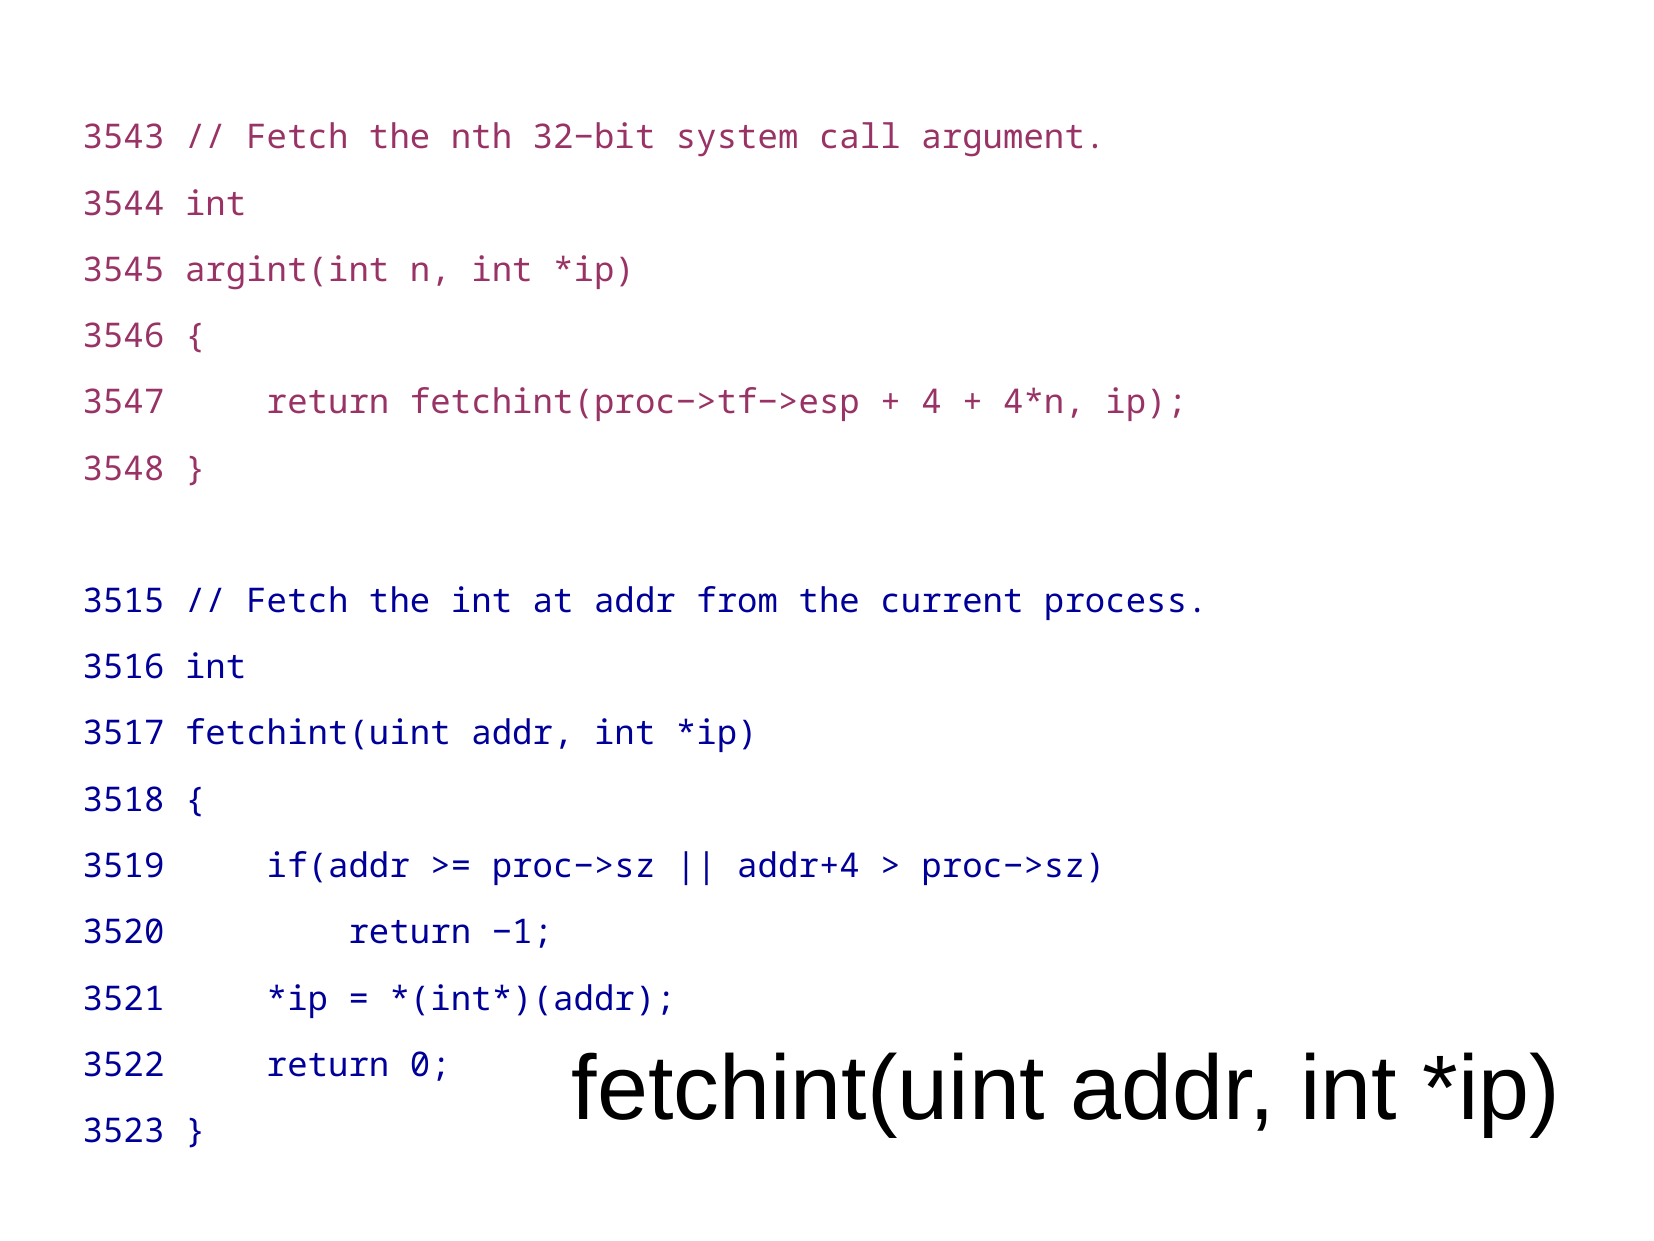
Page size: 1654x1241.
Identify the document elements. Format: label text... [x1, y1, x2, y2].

list 3543 // Fetch the nth 32−bit system call argument. 3544 int 3545 argint(int n, int *ip) 3546 { 3547 return fetchint(proc−>tf−>esp + 4 + 4*n, ip); 3548 } 3515 // Fetch the int at addr from the current process. 3516 int 3517 fetchint(uint addr, int *ip) 3518 { 3519 if(addr >= proc−>sz || addr+4 > proc−>sz) 3520 return −1; 3521 *ip = *(int*)(addr); 3522 return 0; 3523 } [82, 112, 1571, 1163]
title fetchint(uint addr, int *ip) [562, 984, 1571, 1192]
